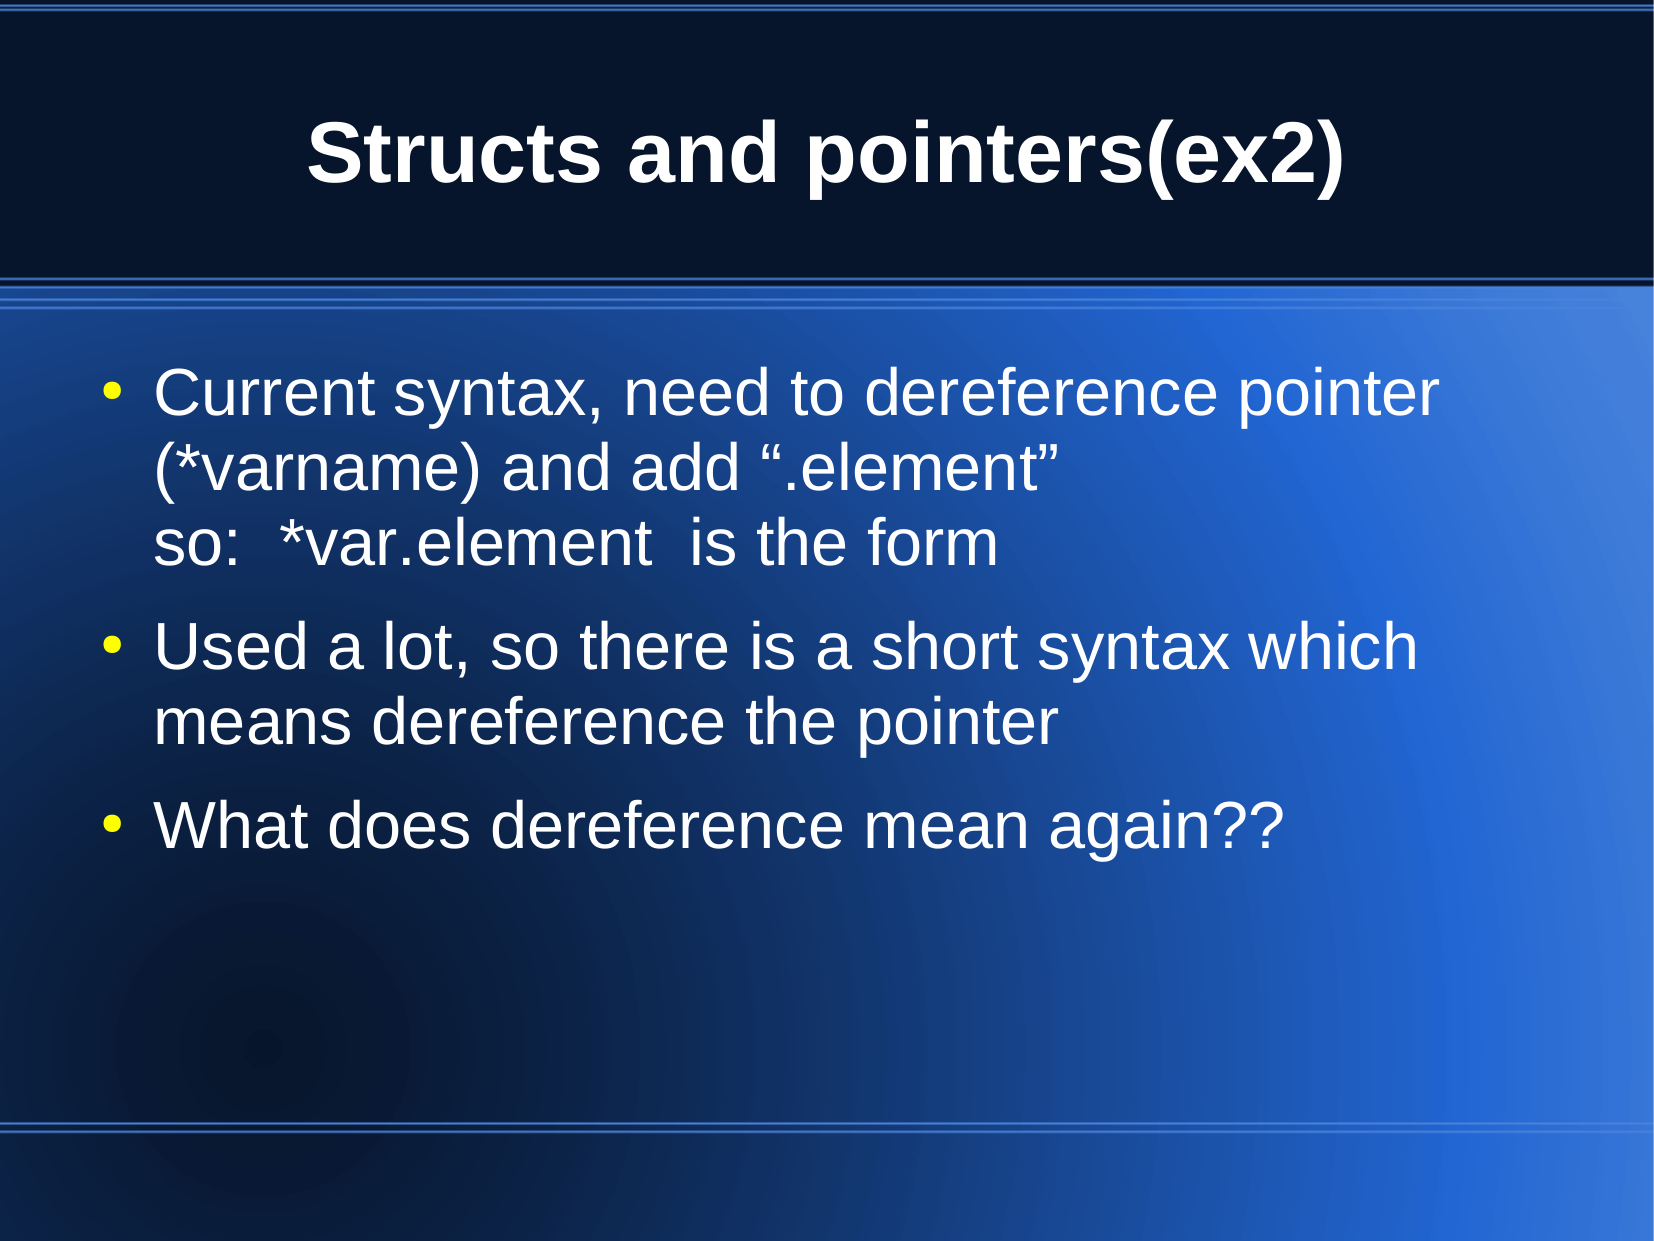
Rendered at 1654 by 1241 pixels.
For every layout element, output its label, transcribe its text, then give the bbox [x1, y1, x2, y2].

title Structs and pointers(ex2) [82, 49, 1571, 257]
list Current syntax, need to dereference pointer (*varname) and add “.element” so: *var.element is the form Used a lot, so there is a short syntax which means dereference the pointer What does dereference mean again?? [82, 355, 1571, 1058]
picture [0, 0, 1654, 1241]
